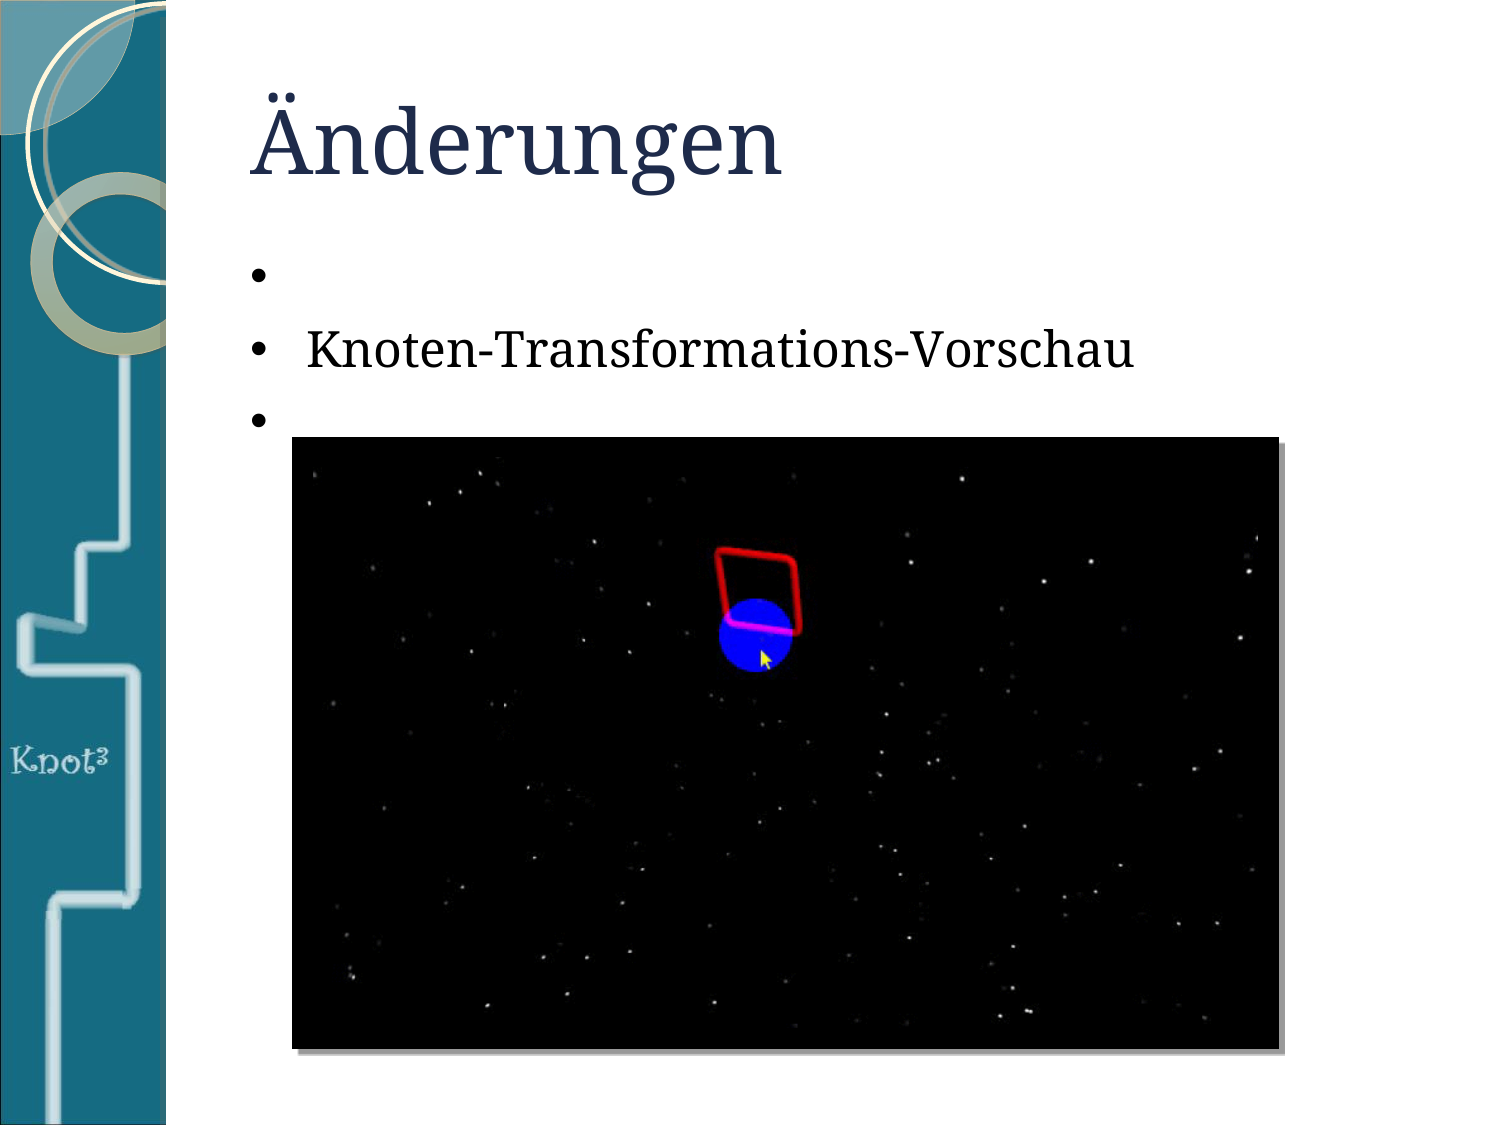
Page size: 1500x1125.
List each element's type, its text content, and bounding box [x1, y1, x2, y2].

list Knoten-Transformations-Vorschau [235, 237, 1466, 906]
picture [312, 457, 1258, 1029]
title Änderungen [235, 23, 1466, 237]
